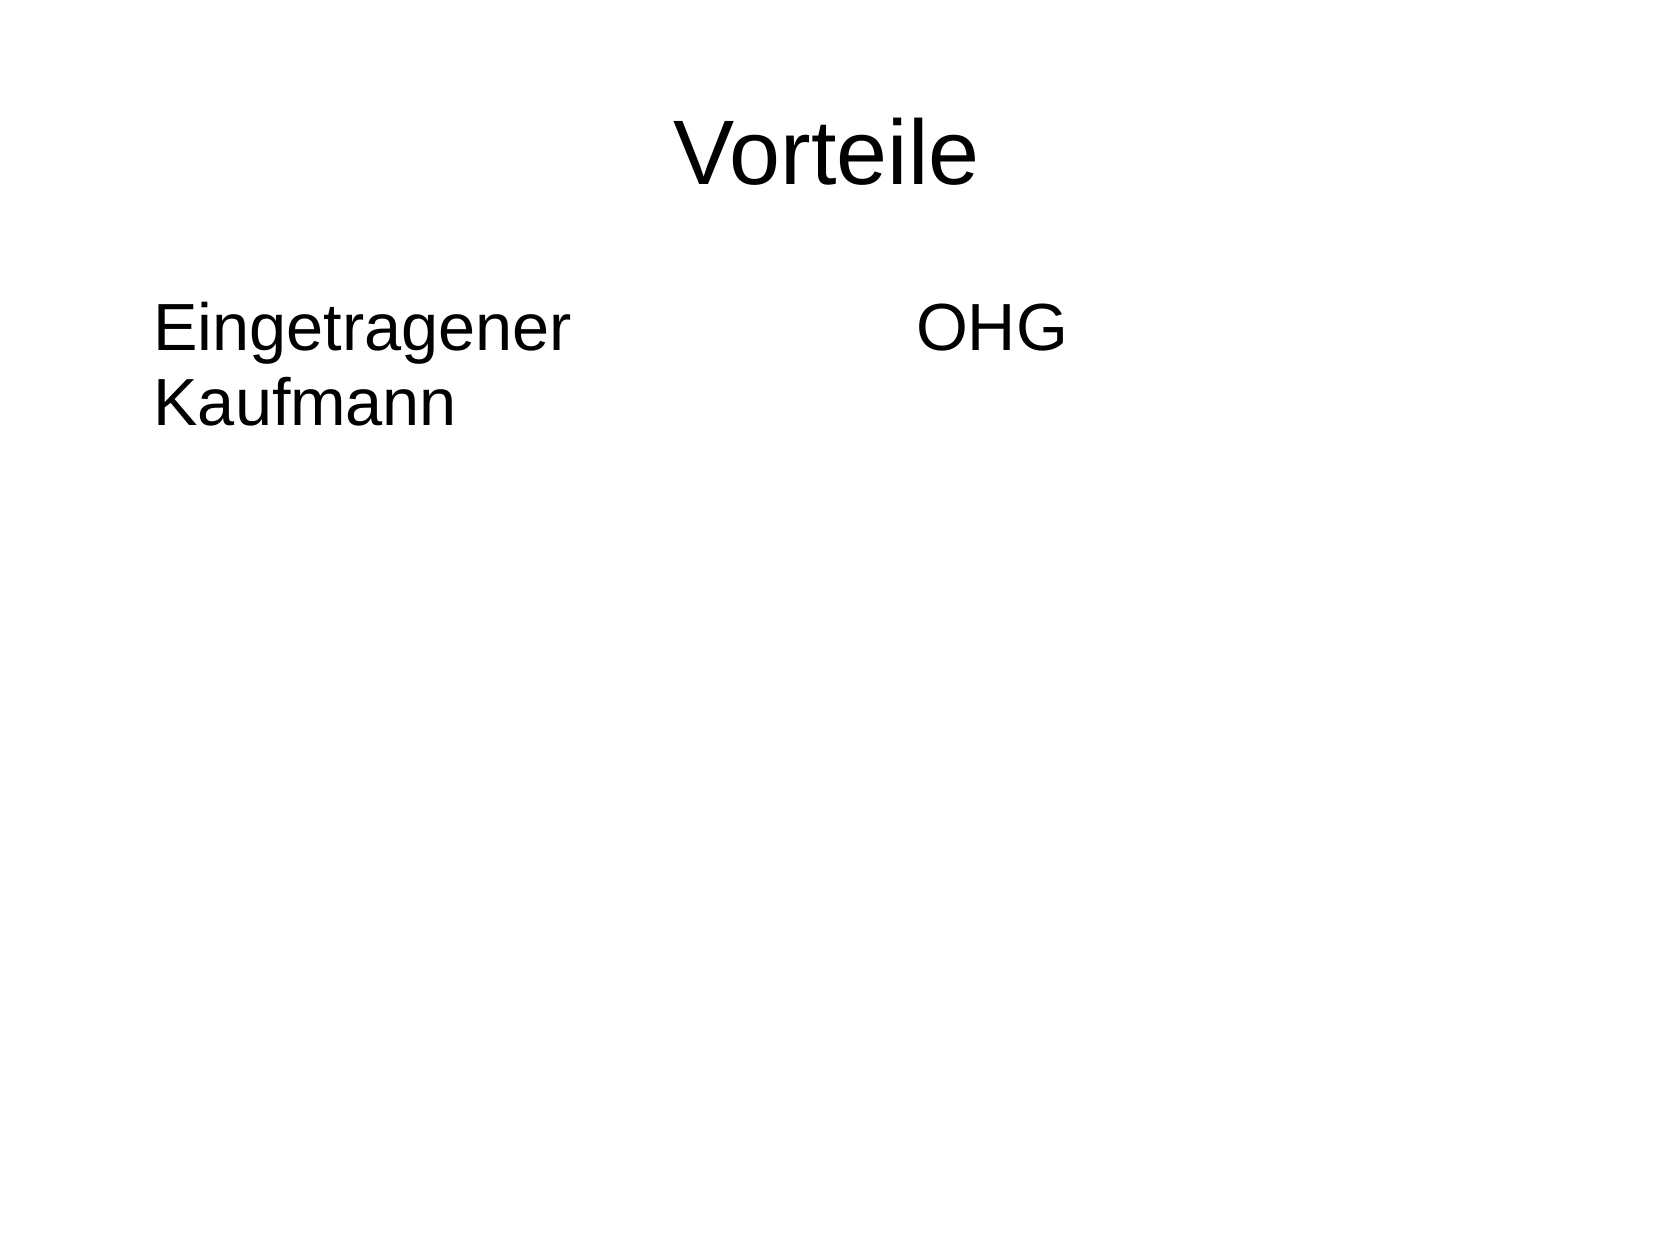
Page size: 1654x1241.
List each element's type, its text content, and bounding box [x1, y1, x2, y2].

title Vorteile [82, 49, 1571, 257]
list OHG [845, 290, 1572, 449]
list Eingetragener Kaufmann [82, 290, 809, 449]
